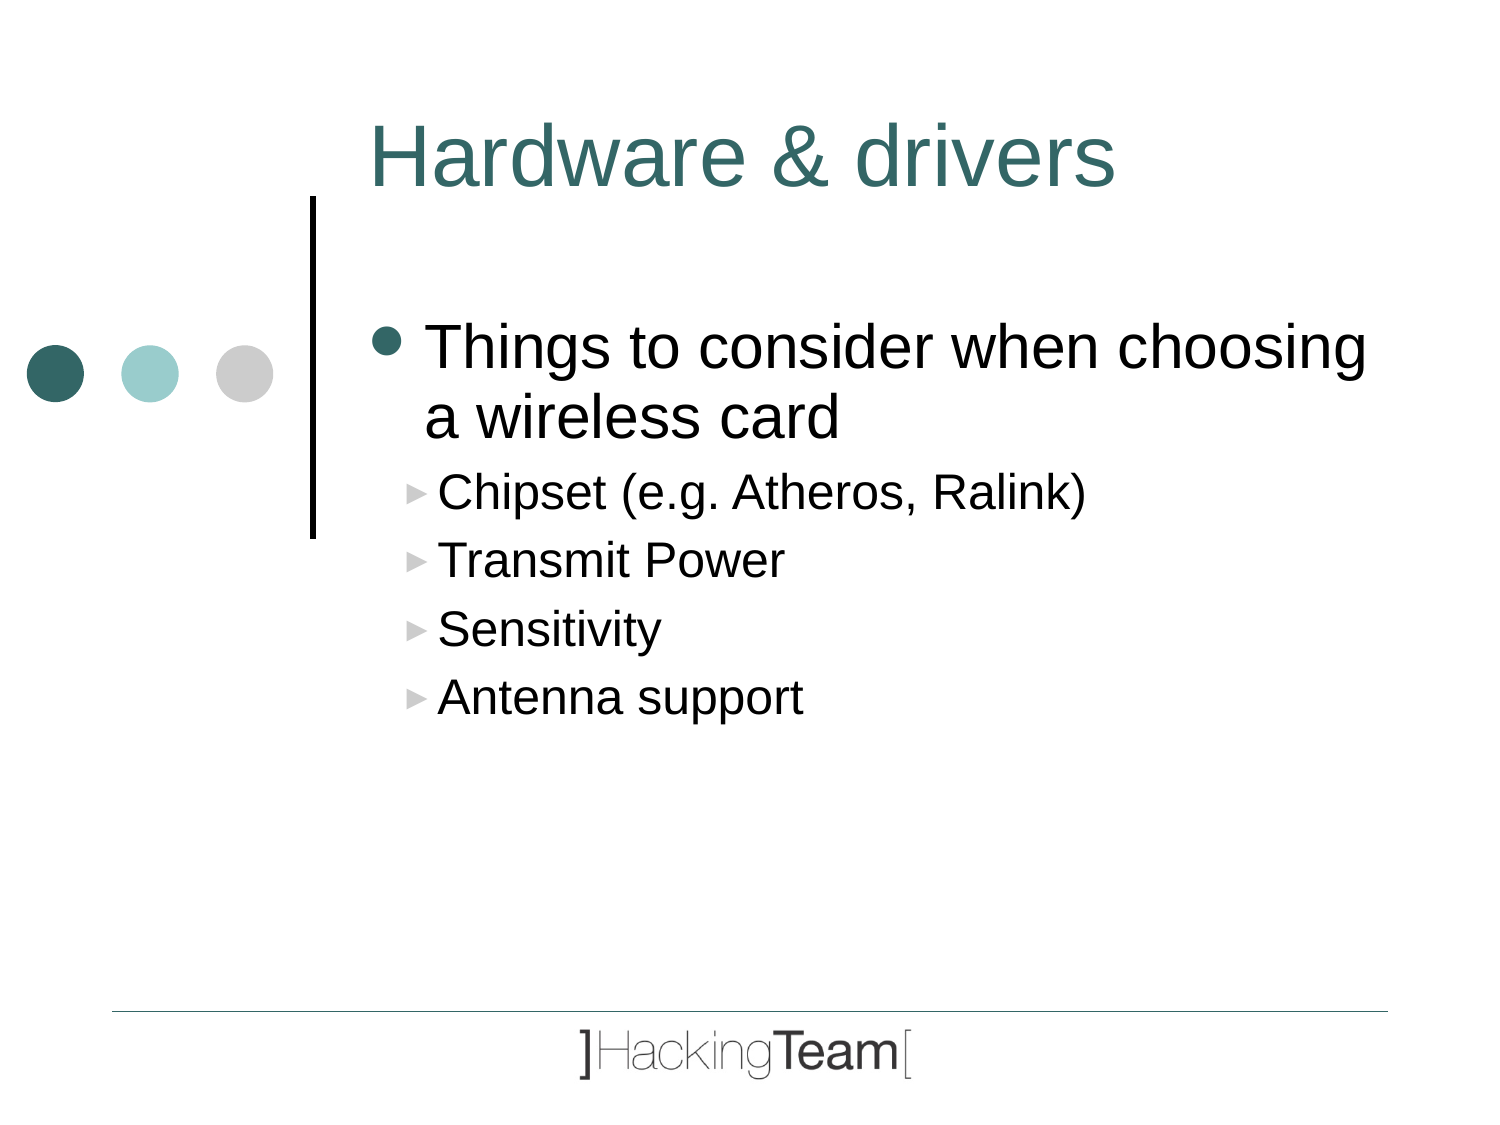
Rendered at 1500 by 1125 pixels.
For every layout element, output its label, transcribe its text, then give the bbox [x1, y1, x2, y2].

list Things to consider when choosing a wireless card Chipset (e.g. Atheros, Ralink) Transmit Power Sensitivity Antenna support [249, 312, 1401, 1041]
picture [574, 1041, 916, 1084]
title Hardware & drivers [249, 38, 1401, 275]
